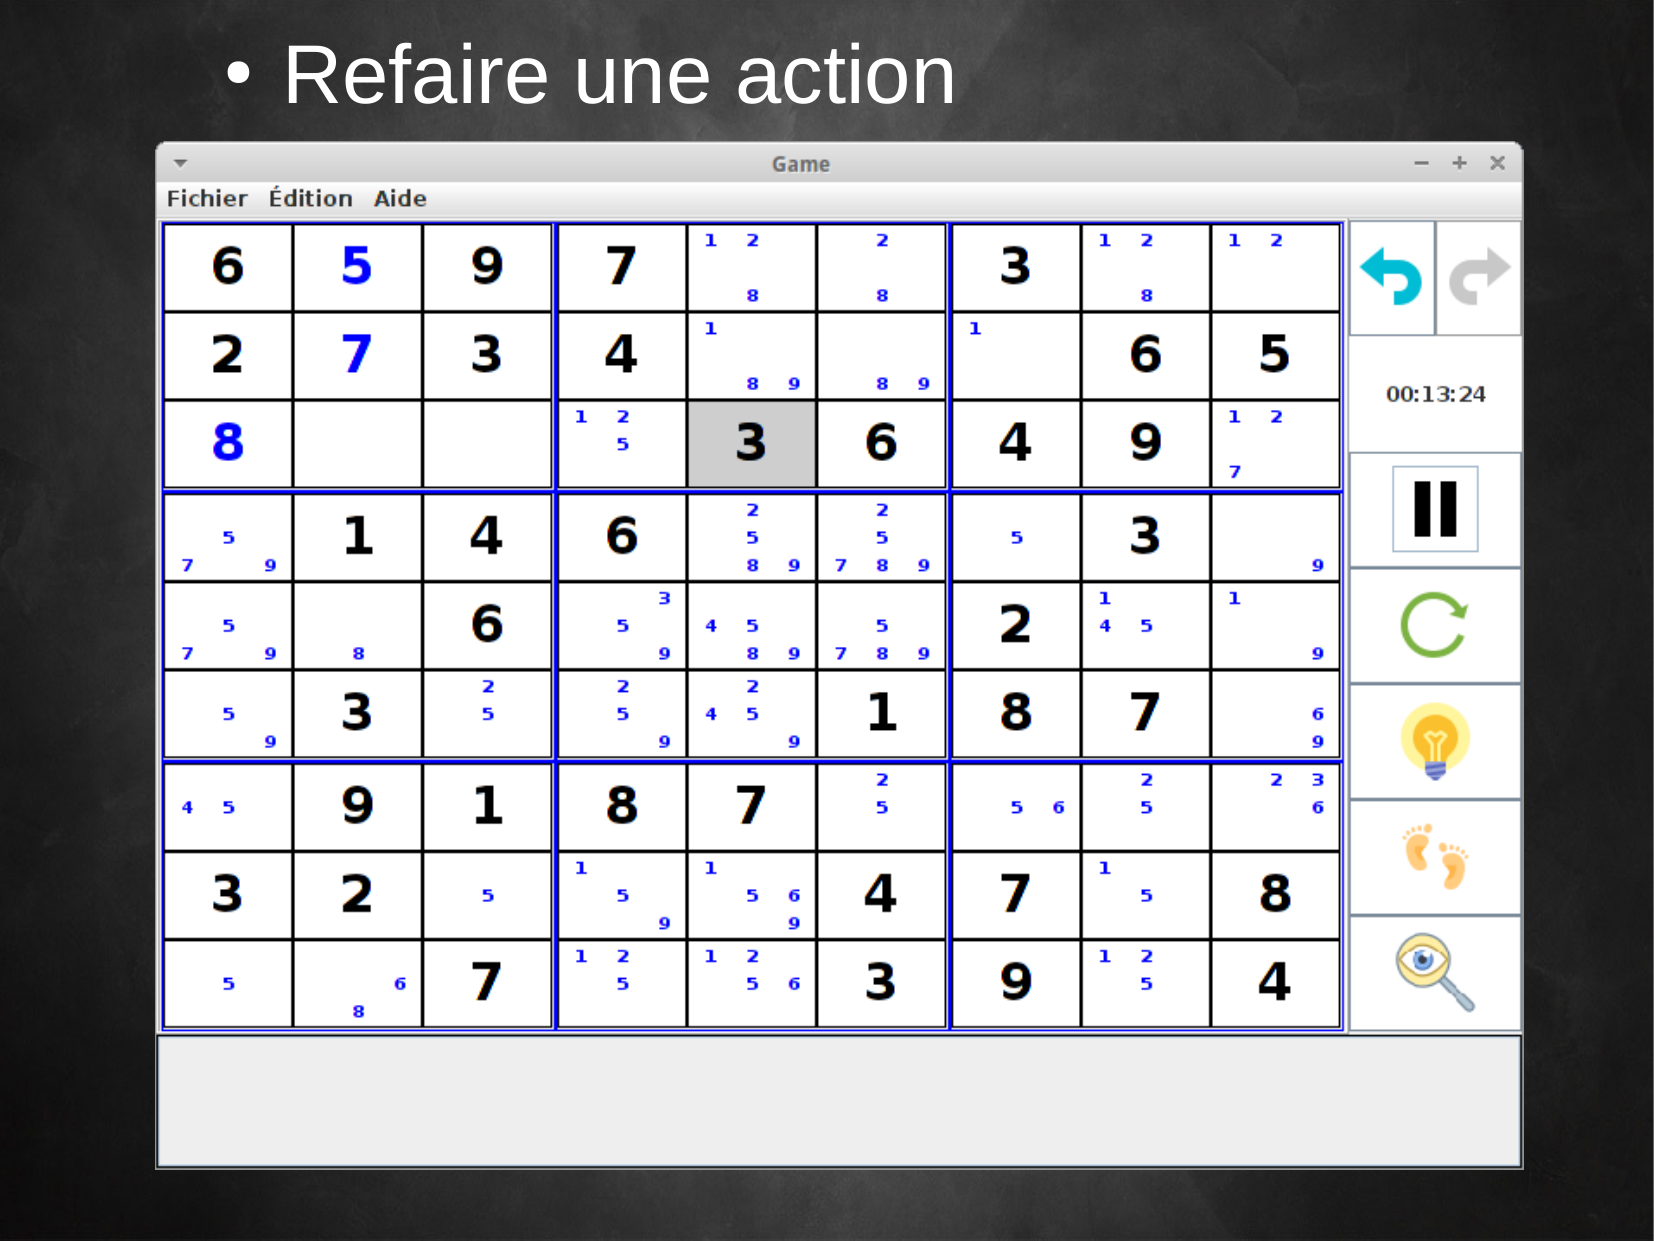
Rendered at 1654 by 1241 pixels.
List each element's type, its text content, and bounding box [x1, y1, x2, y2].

title Refaire une action [177, 0, 1028, 141]
picture [0, 0, 1654, 1241]
